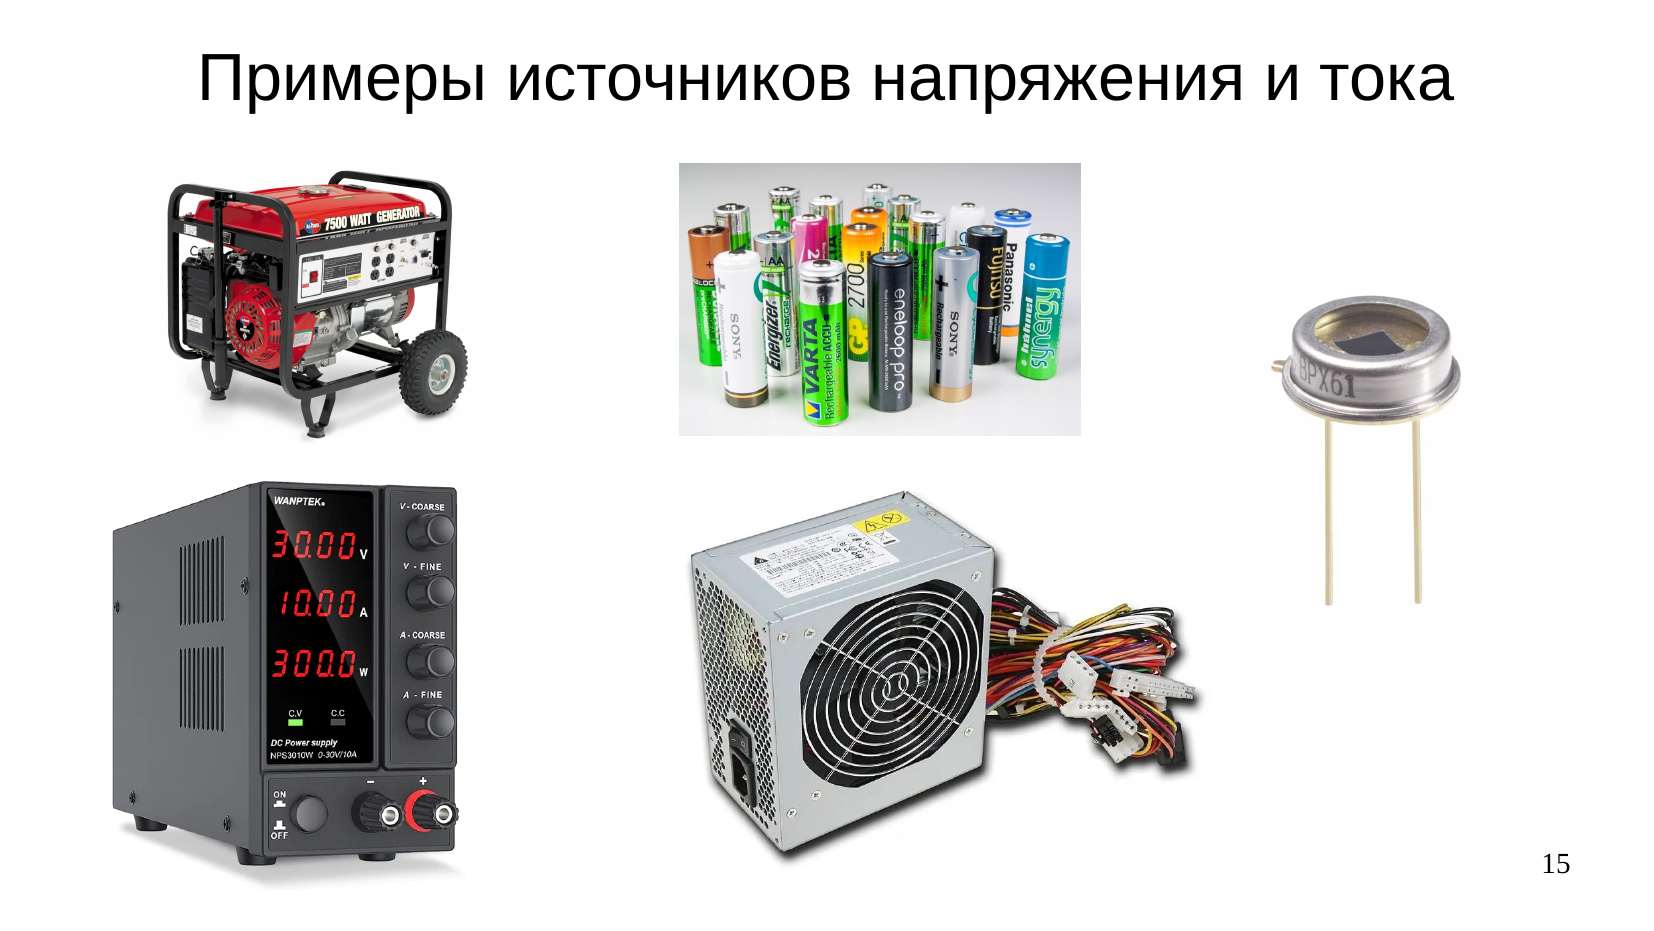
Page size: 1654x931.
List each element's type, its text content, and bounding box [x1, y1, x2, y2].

picture [102, 472, 473, 896]
picture [158, 165, 473, 446]
picture [675, 295, 1522, 880]
title Примеры источников напряжения и тока [82, 37, 1571, 119]
picture [679, 163, 1081, 436]
